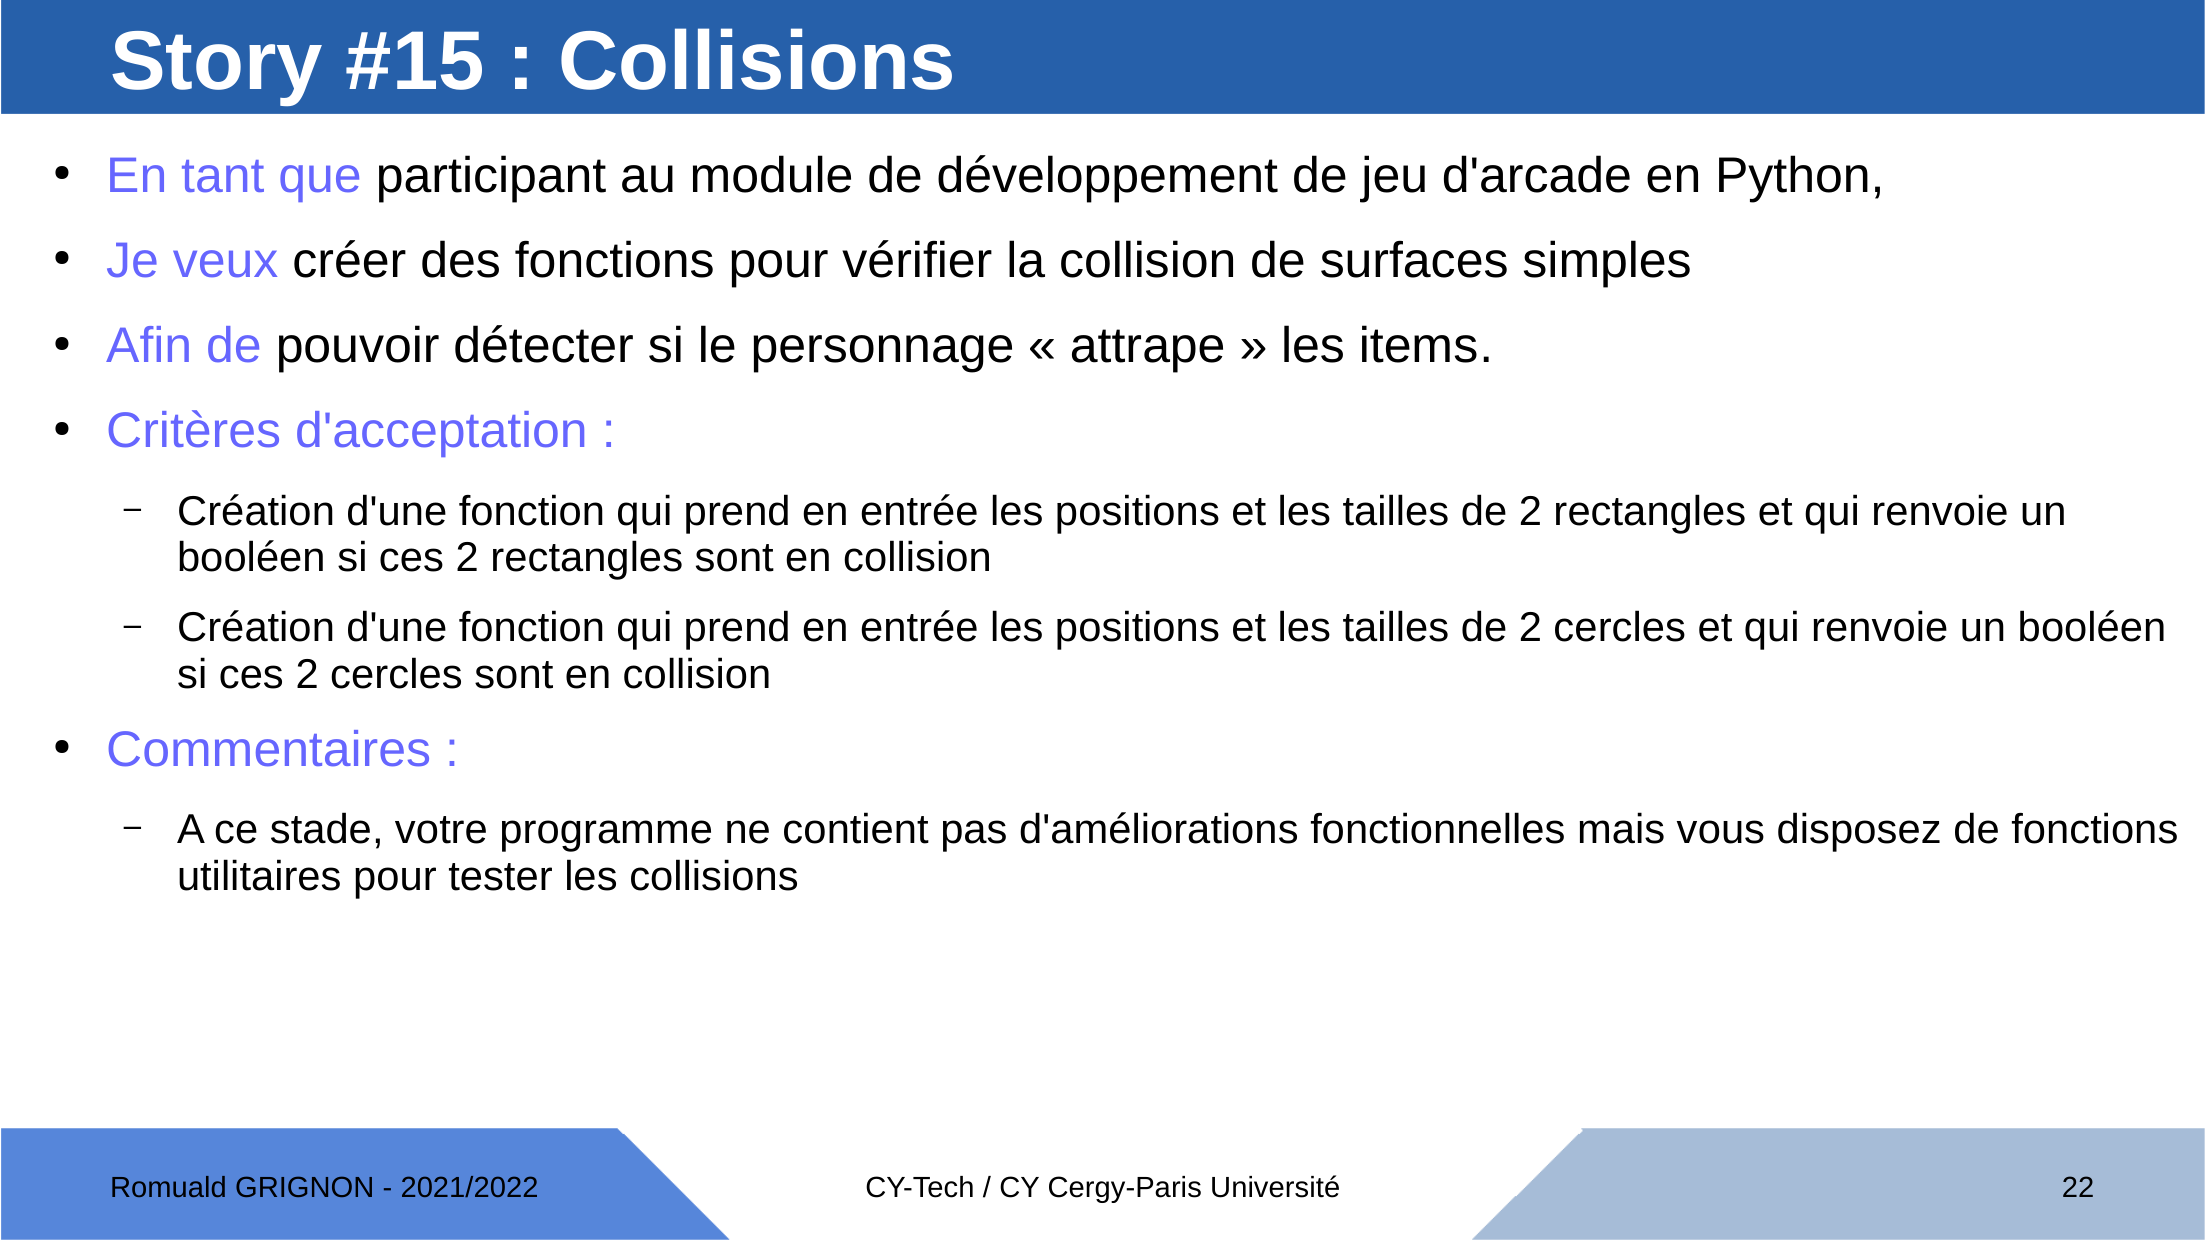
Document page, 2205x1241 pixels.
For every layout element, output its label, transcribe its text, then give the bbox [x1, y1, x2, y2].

list En tant que participant au module de développement de jeu d'arcade en Python, Je veux créer des fonctions pour vérifier la collision de surfaces simples Afin de pouvoir détecter si le personnage « attrape » les items. Critères d'acceptation : Création d'une fonction qui prend en entrée les positions et les tailles de 2 rectangles et qui renvoie un booléen si ces 2 rectangles sont en collision Création d'une fonction qui prend en entrée les positions et les tailles de 2 cercles et qui renvoie un booléen si ces 2 cercles sont en collision Commentaires : A ce stade, votre programme ne contient pas d'améliorations fonctionnelles mais vous disposez de fonctions utilitaires pour tester les collisions [35, 217, 2186, 1087]
title Story #15 : Collisions [110, 49, 2095, 217]
picture [0, 0, 2205, 1241]
